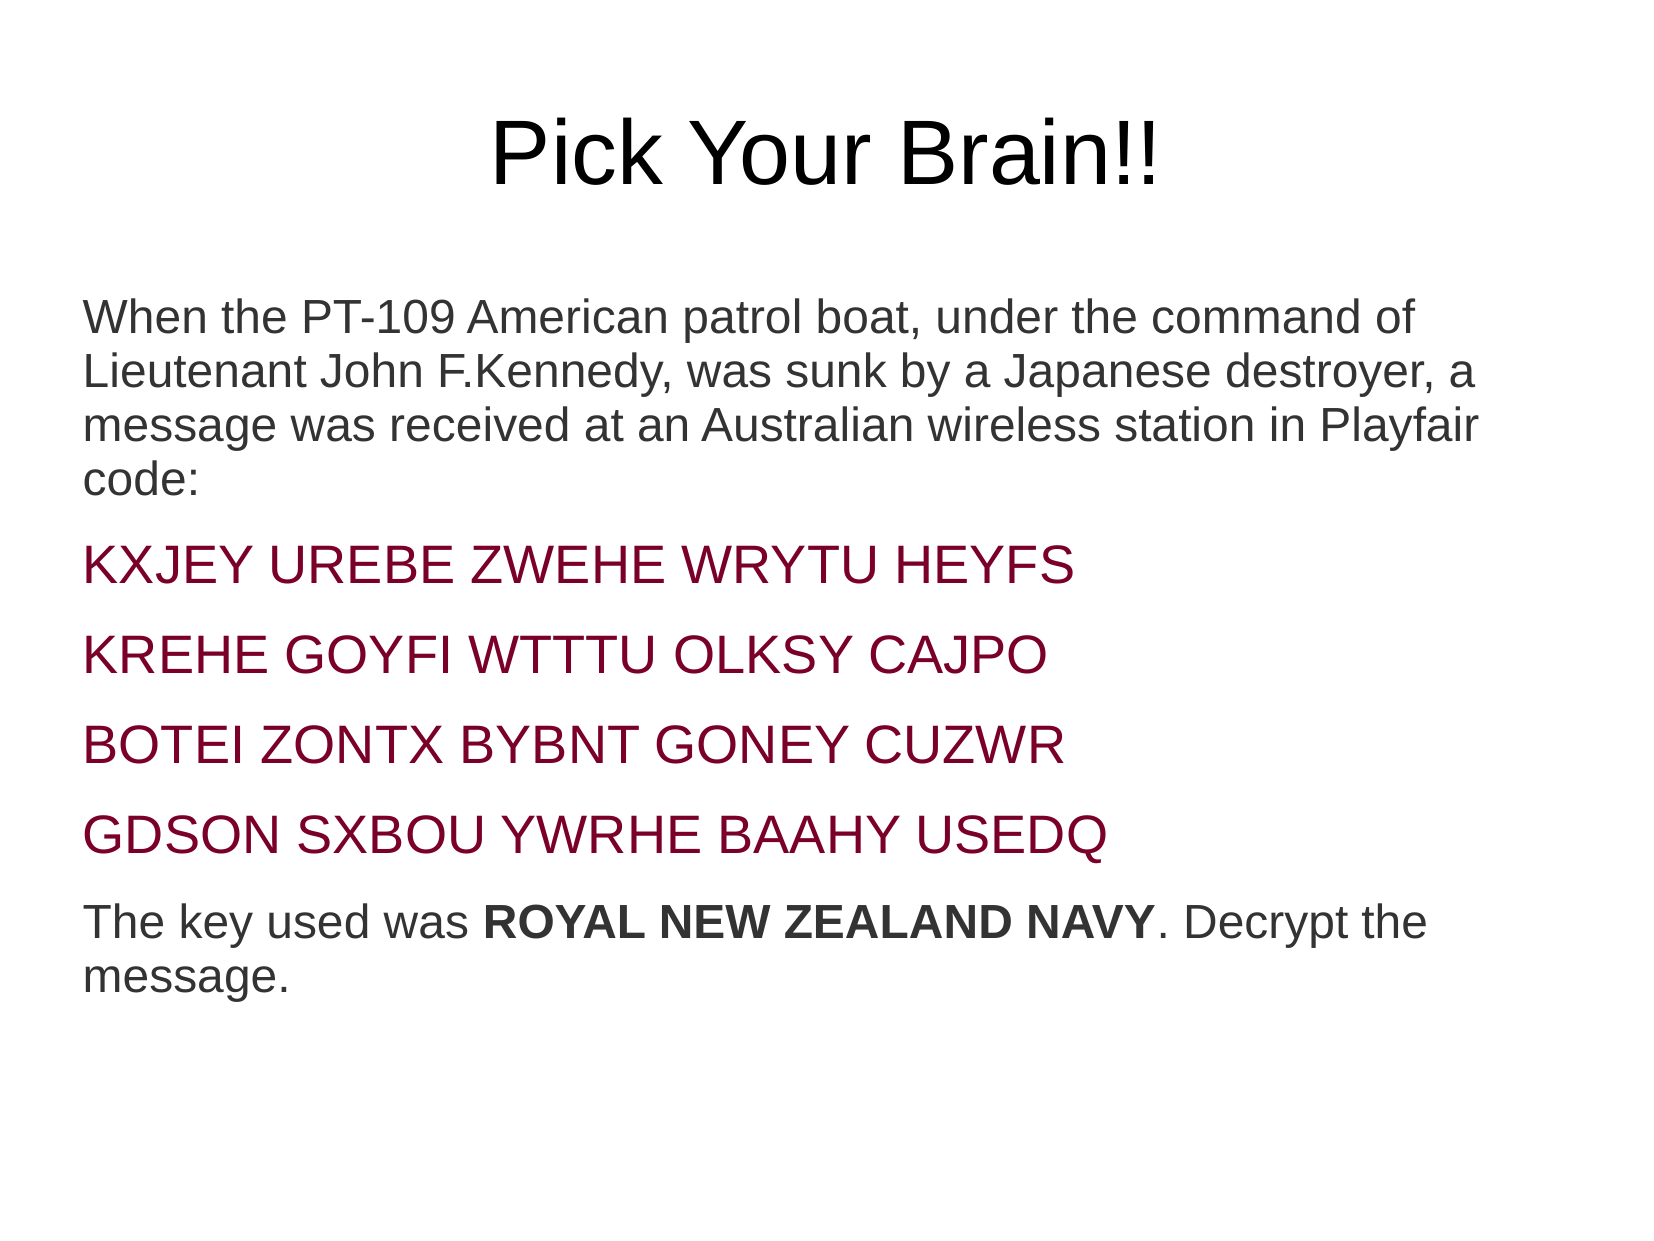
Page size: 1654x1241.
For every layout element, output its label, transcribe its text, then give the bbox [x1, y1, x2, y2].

title Pick Your Brain!! [82, 49, 1571, 257]
list When the PT-109 American patrol boat, under the command of Lieutenant John F.Kennedy, was sunk by a Japanese destroyer, a message was received at an Australian wireless station in Playfair code: KXJEY UREBE ZWEHE WRYTU HEYFS KREHE GOYFI WTTTU OLKSY CAJPO BOTEI ZONTX BYBNT GONEY CUZWR GDSON SXBOU YWRHE BAAHY USEDQ The key used was ROYAL NEW ZEALAND NAVY. Decrypt the message. [82, 290, 1571, 1109]
